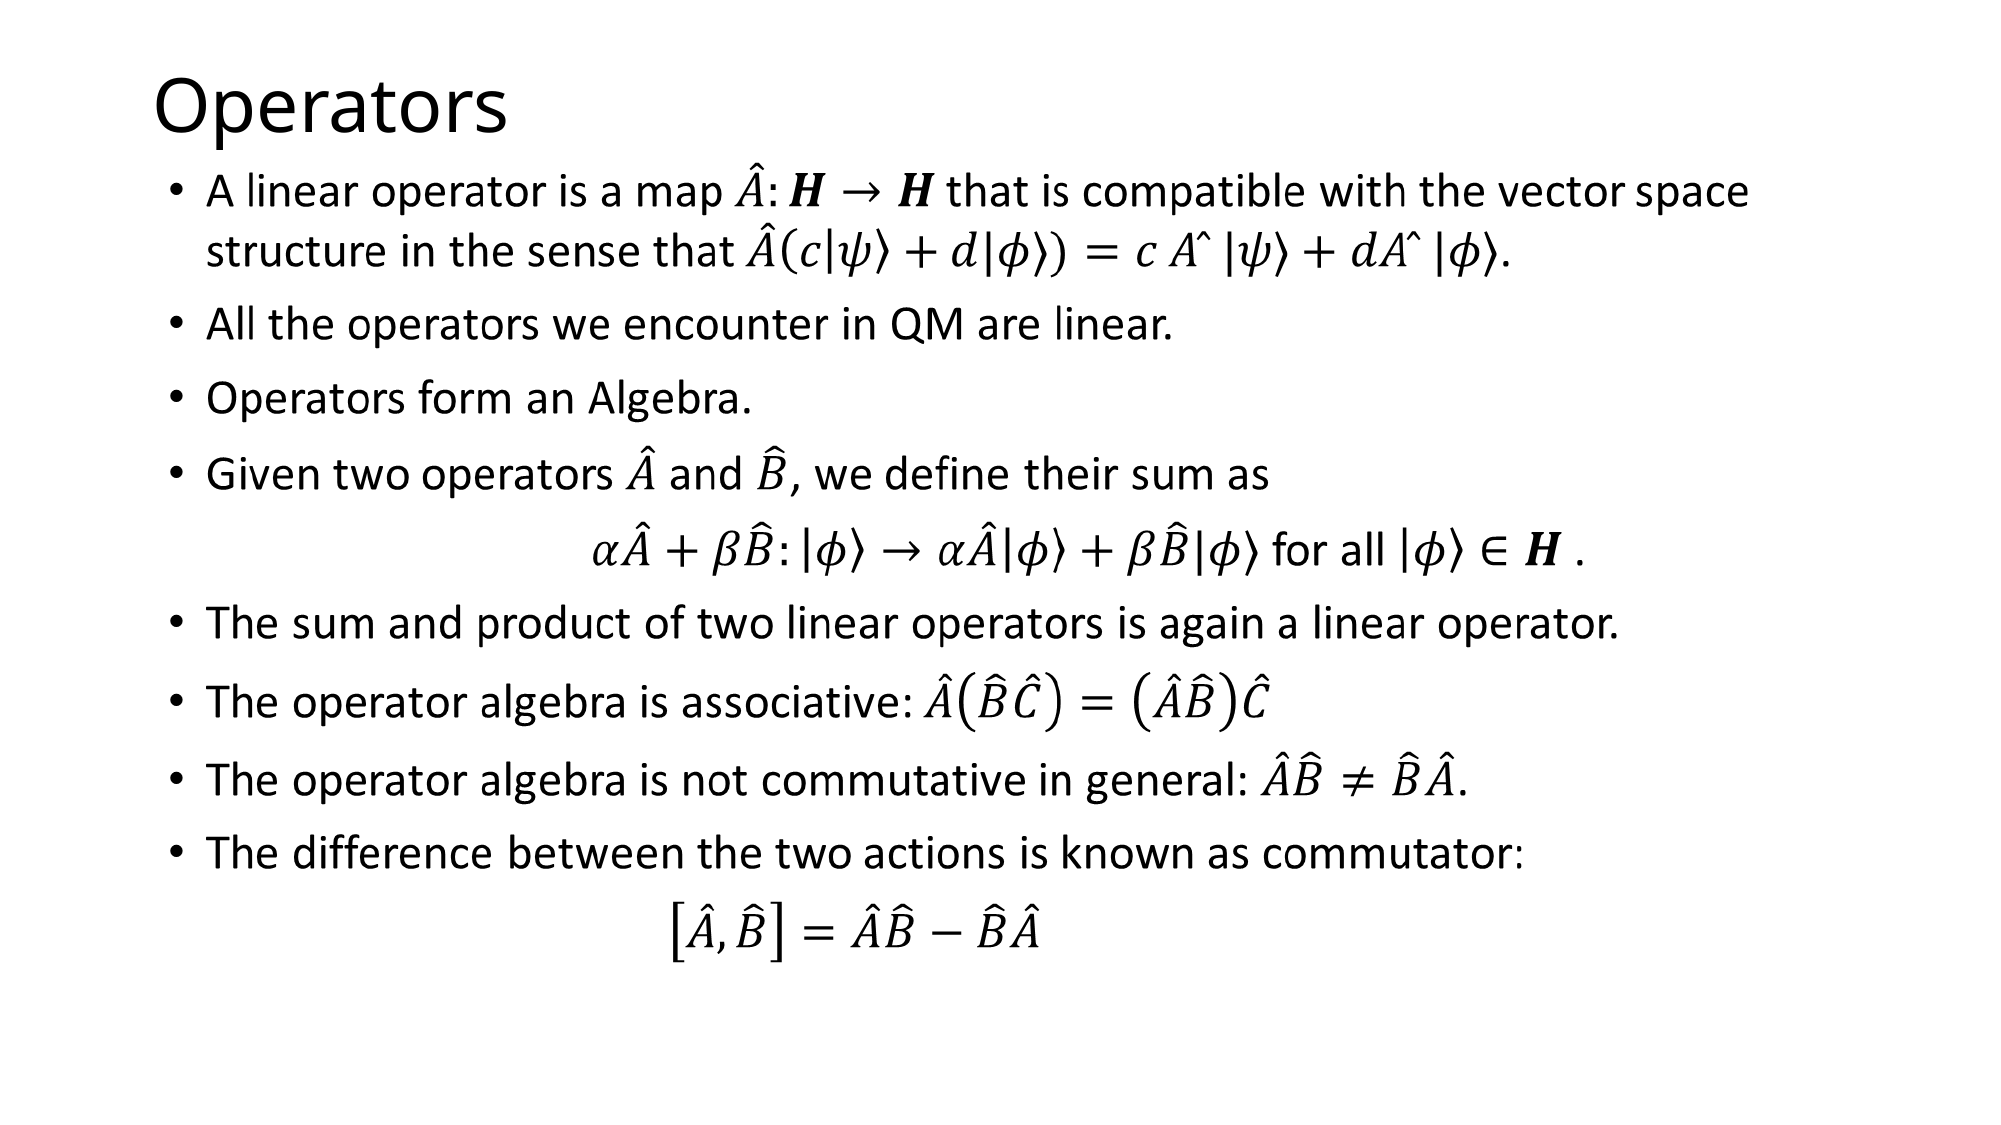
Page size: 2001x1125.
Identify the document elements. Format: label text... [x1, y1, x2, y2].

list [137, 142, 1863, 1125]
title Operators [137, 59, 1863, 142]
